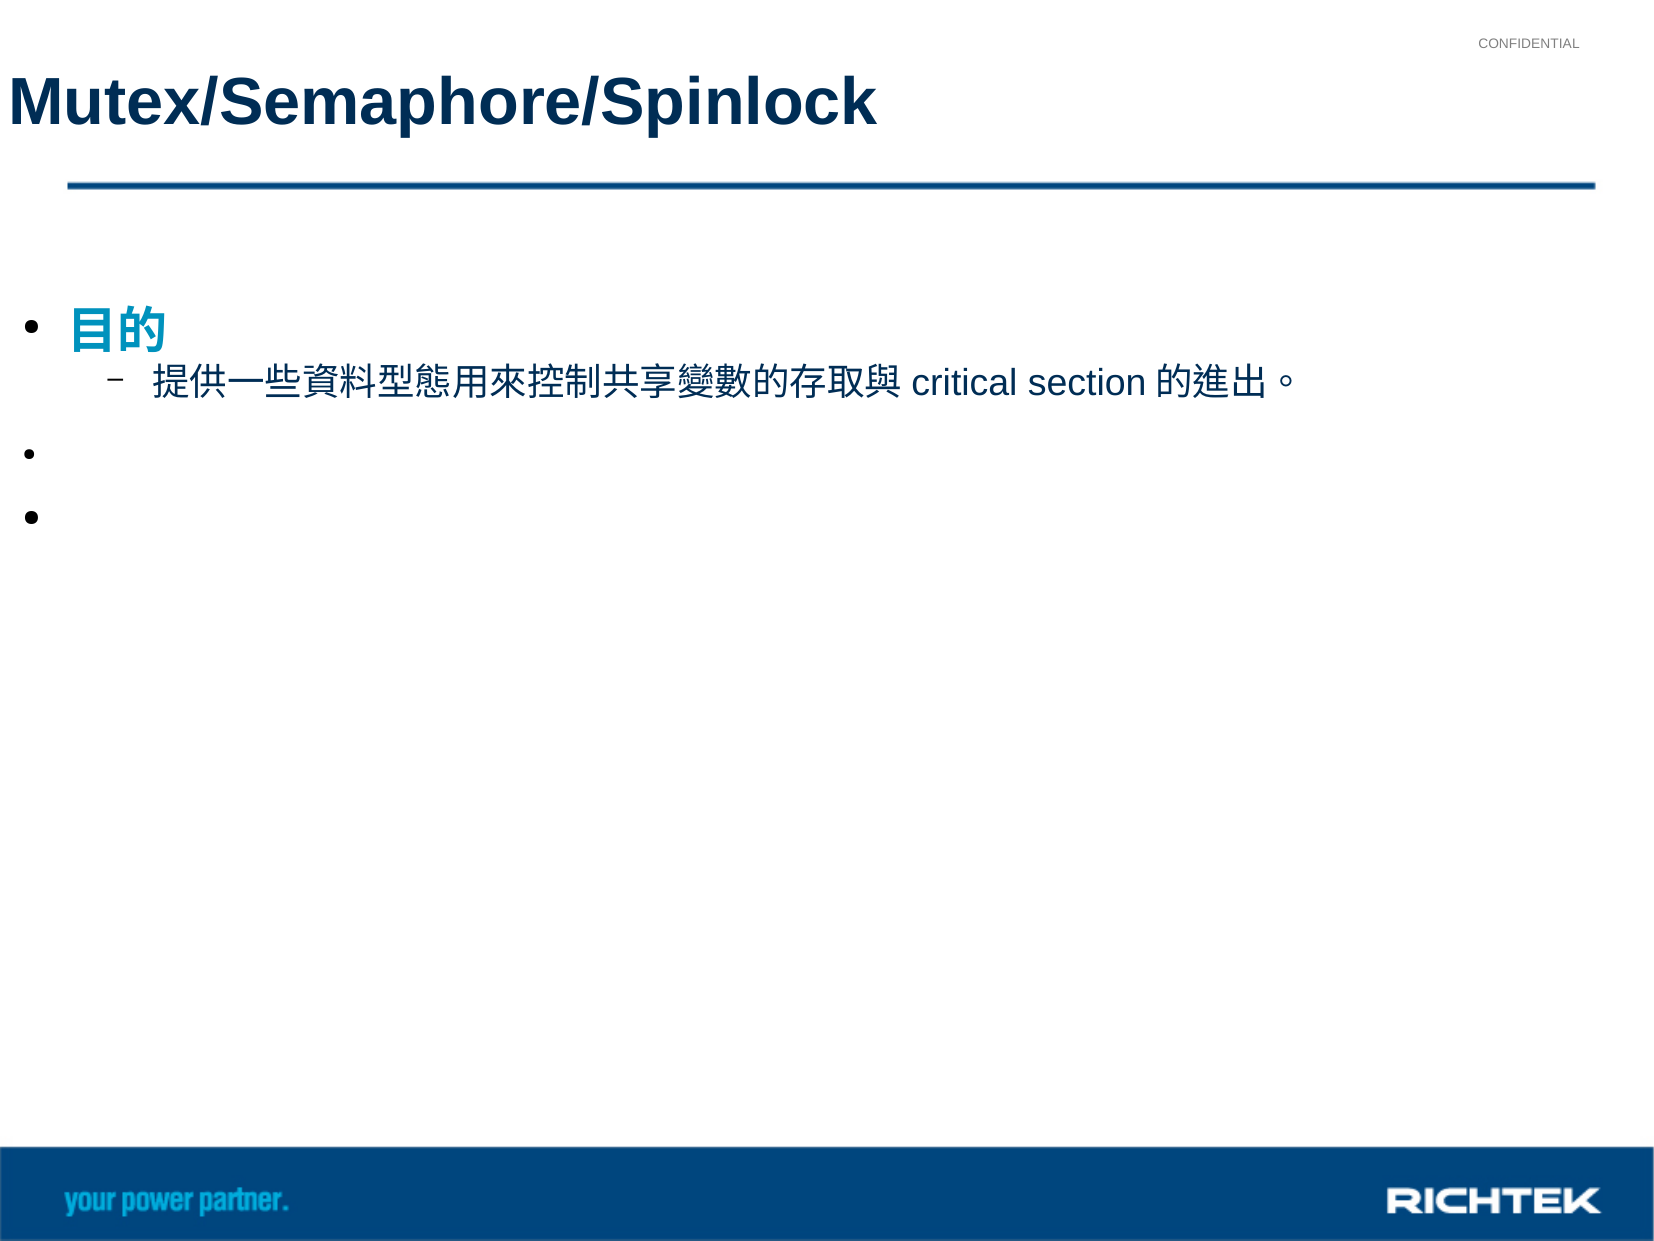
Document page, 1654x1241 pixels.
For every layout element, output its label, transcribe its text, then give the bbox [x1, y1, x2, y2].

list 目的 提供一些資料型態用來控制共享變數的存取與critical section的進出。 [0, 290, 1489, 1010]
title Mutex/Semaphore/Spinlock [0, 49, 1489, 257]
